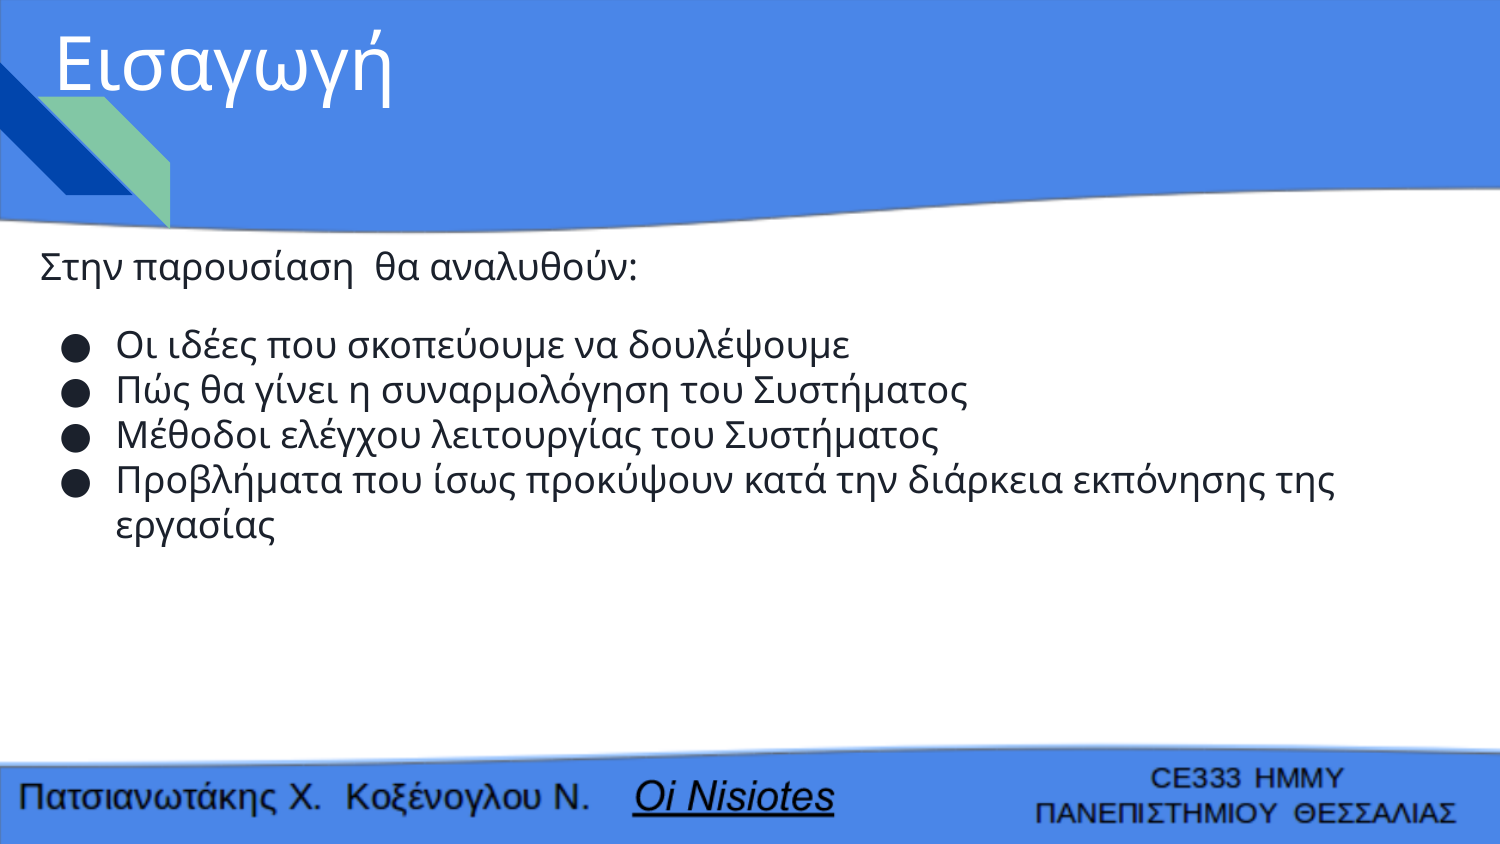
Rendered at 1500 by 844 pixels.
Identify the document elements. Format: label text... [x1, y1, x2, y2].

title Εισαγωγή [38, 0, 1436, 94]
picture [0, 0, 1500, 844]
list Στην παρουσίαση θα αναλυθούν: Οι ιδέες που σκοπεύουμε να δουλέψουμε Πώς θα γίνει η συναρμολόγηση του Συστήματος Μέθοδοι ελέγχου λειτουργίας του Συστήματος Προβλήματα που ίσως προκύψουν κατά την διάρκεια εκπόνησης της εργασίας [25, 227, 1424, 789]
